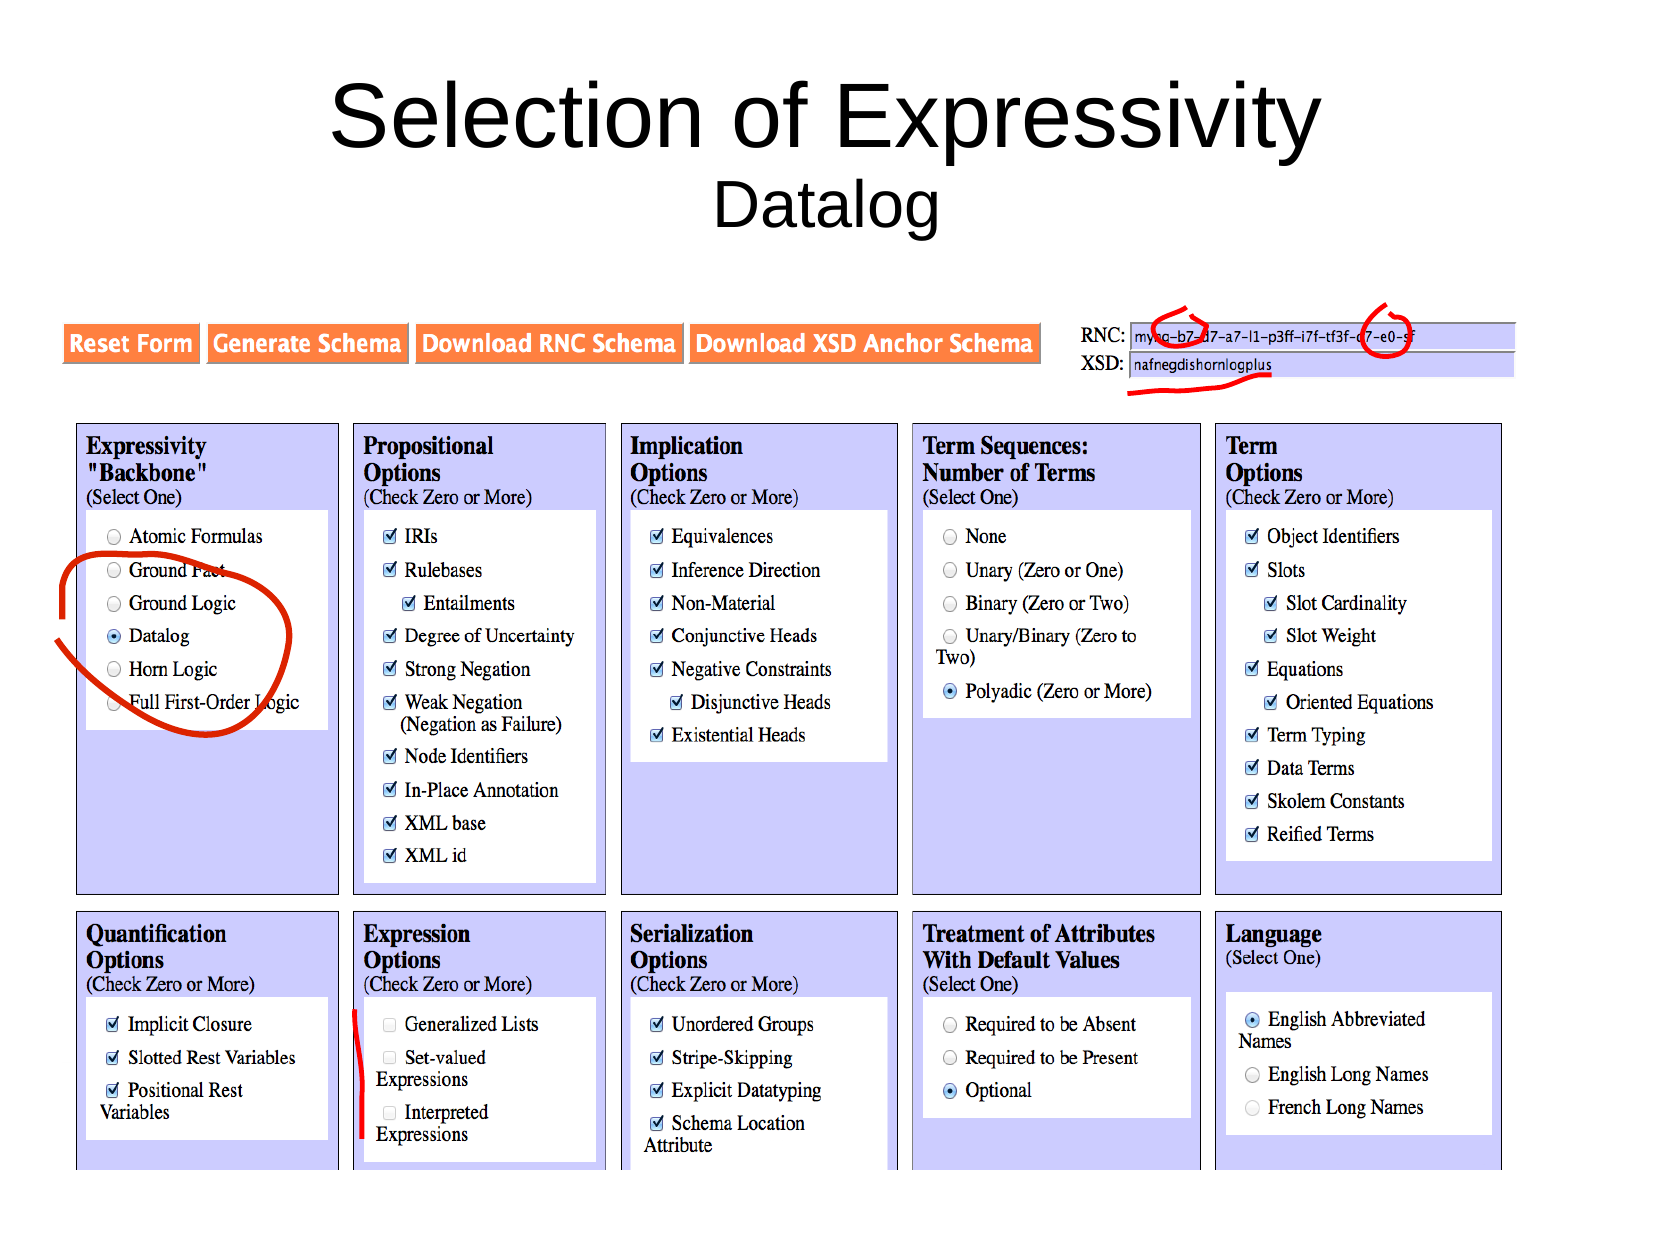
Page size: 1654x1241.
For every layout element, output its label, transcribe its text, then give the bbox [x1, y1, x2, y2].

picture [59, 314, 1525, 1171]
title Selection of Expressivity Datalog [82, 49, 1571, 257]
picture [59, 557, 286, 731]
picture [1365, 314, 1407, 354]
picture [1156, 314, 1203, 343]
